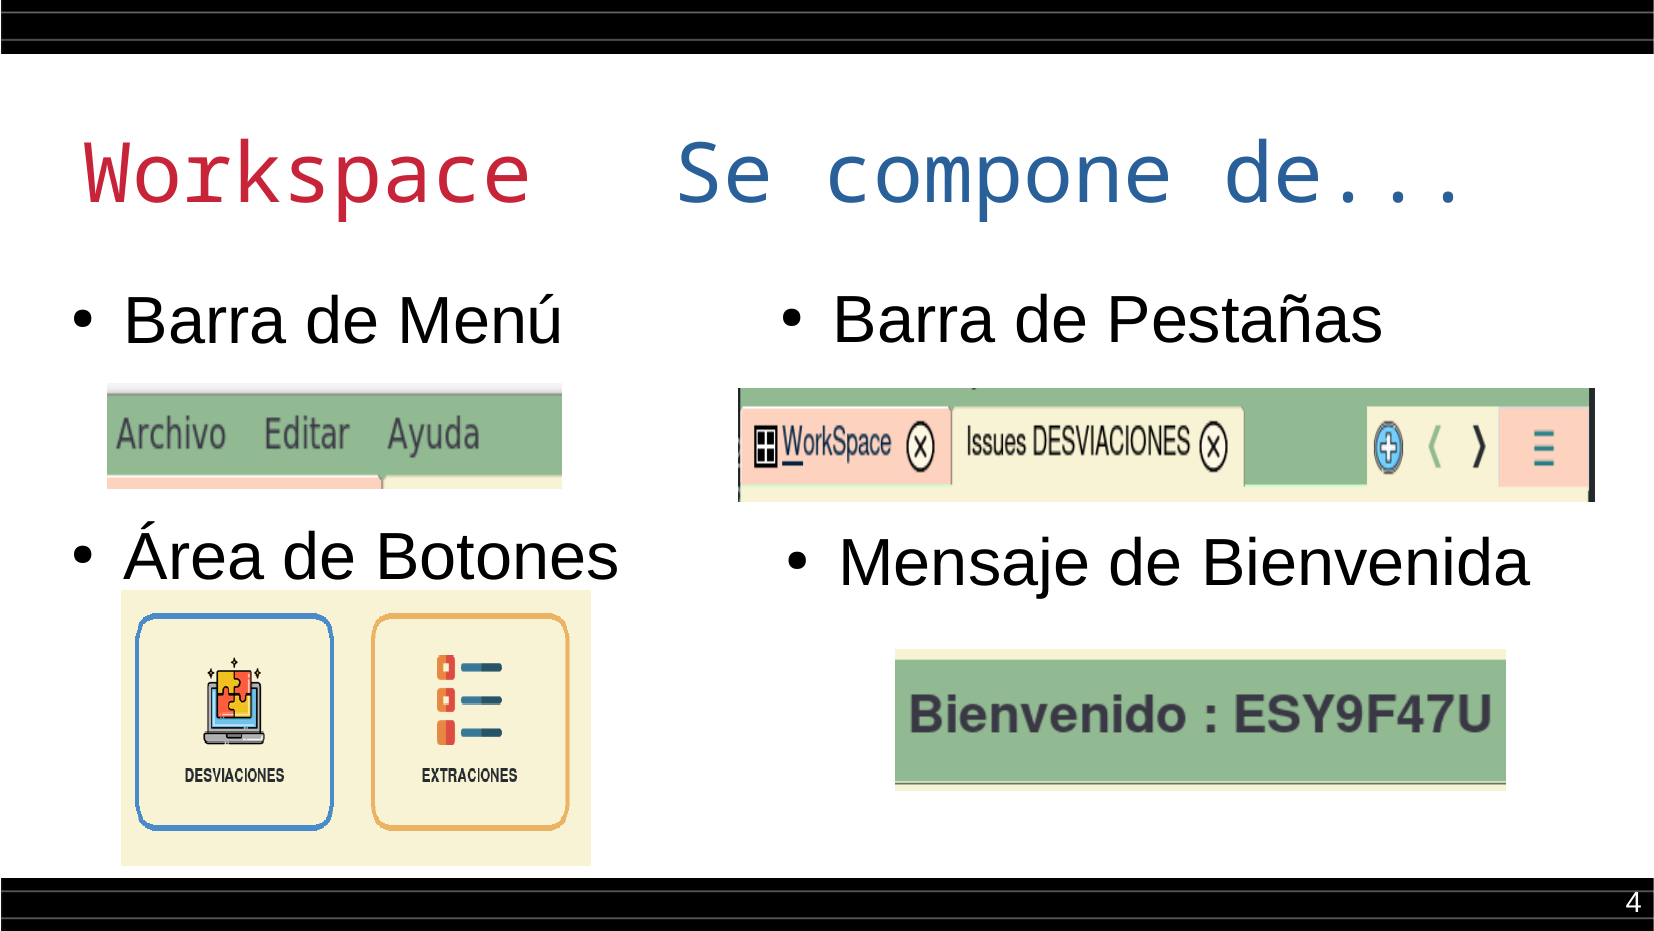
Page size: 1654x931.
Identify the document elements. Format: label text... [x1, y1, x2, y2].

list Mensaje de Bienvenida [767, 525, 1565, 621]
picture [738, 388, 1595, 502]
picture [895, 649, 1506, 791]
list Barra de Pestañas [761, 282, 1489, 367]
title Workspace Se compone de... [82, 92, 1571, 249]
list Área de Botones [53, 519, 650, 615]
picture [1, 878, 1654, 931]
list Barra de Menú [53, 283, 709, 367]
picture [107, 383, 562, 489]
picture [121, 590, 591, 866]
picture [1, 0, 1654, 54]
